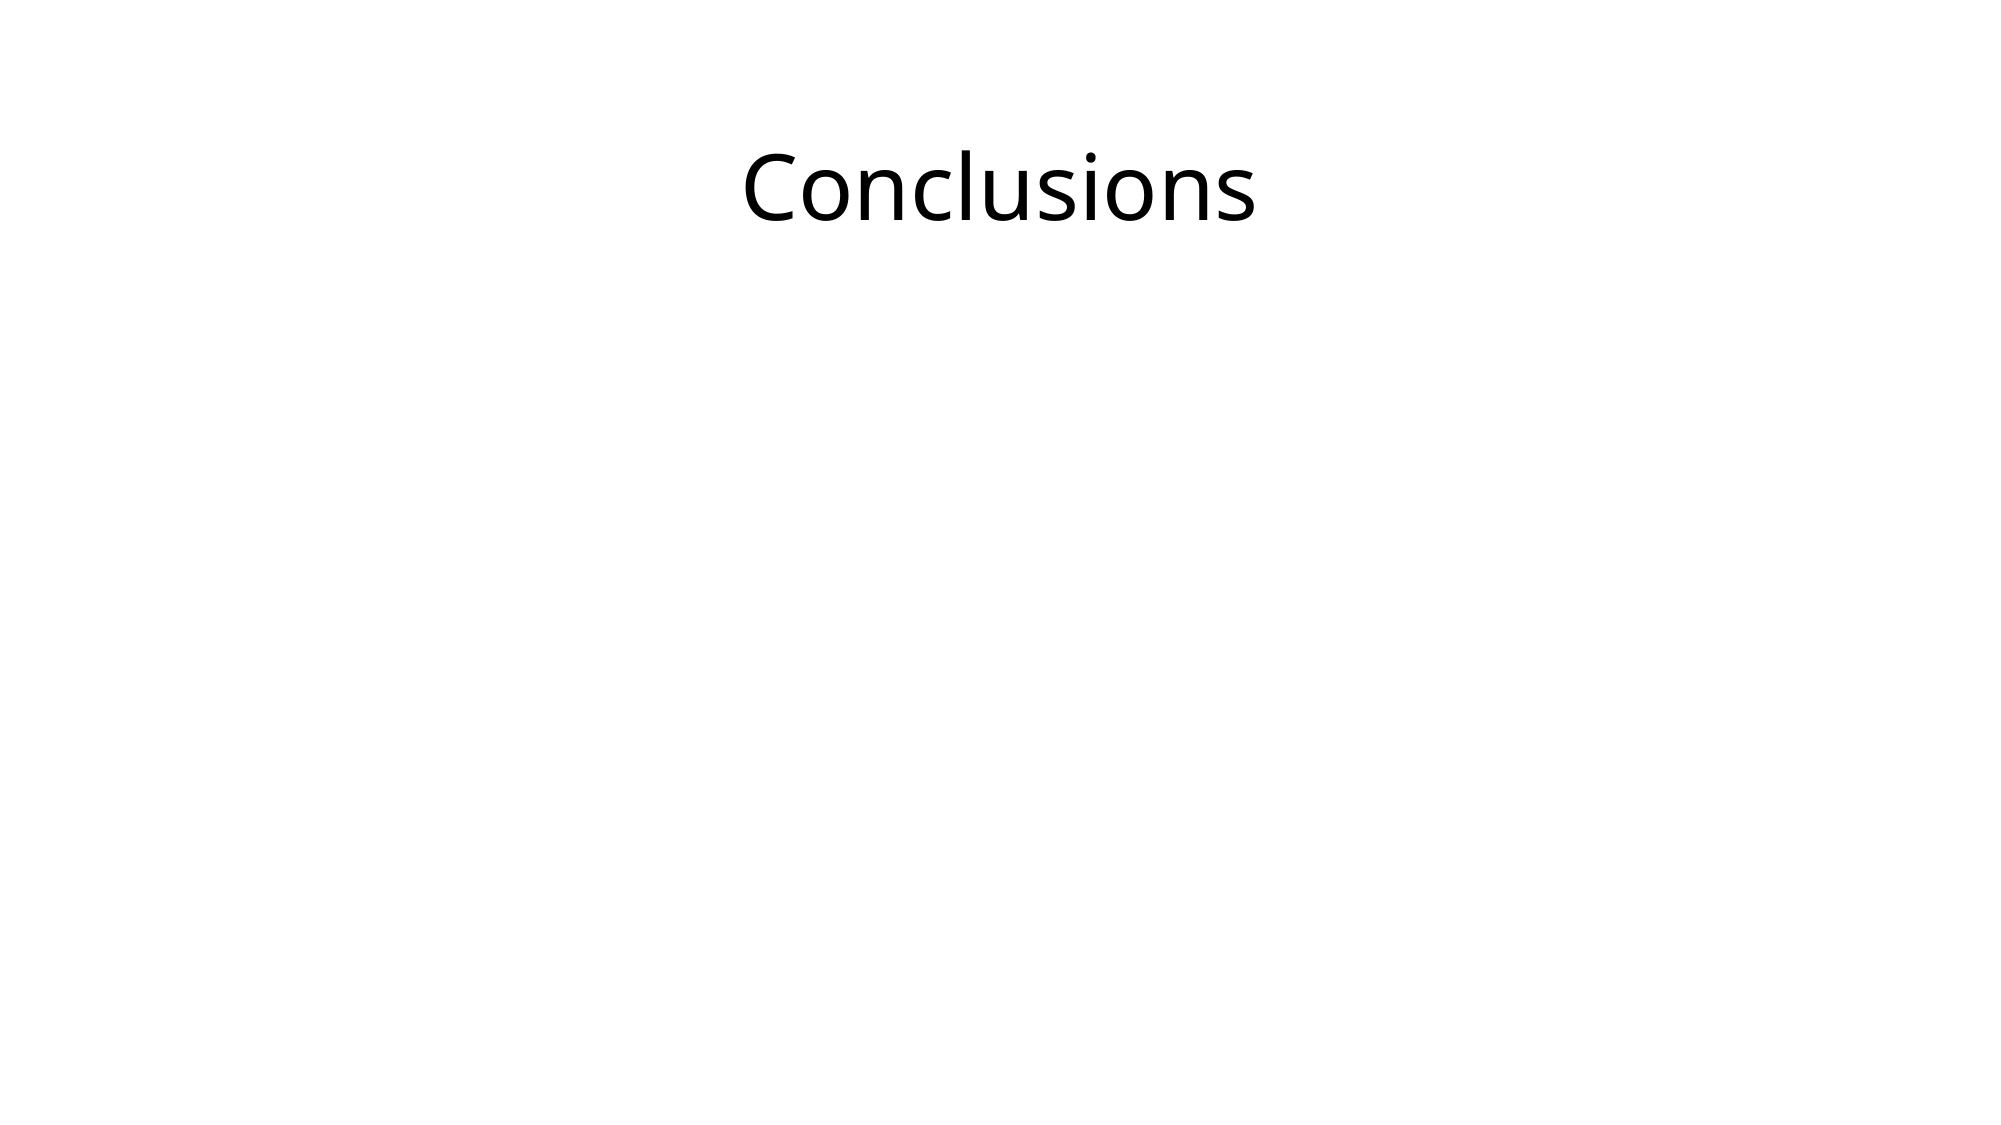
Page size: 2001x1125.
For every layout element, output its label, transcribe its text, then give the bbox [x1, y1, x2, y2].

title Conclusions [137, 82, 1863, 300]
